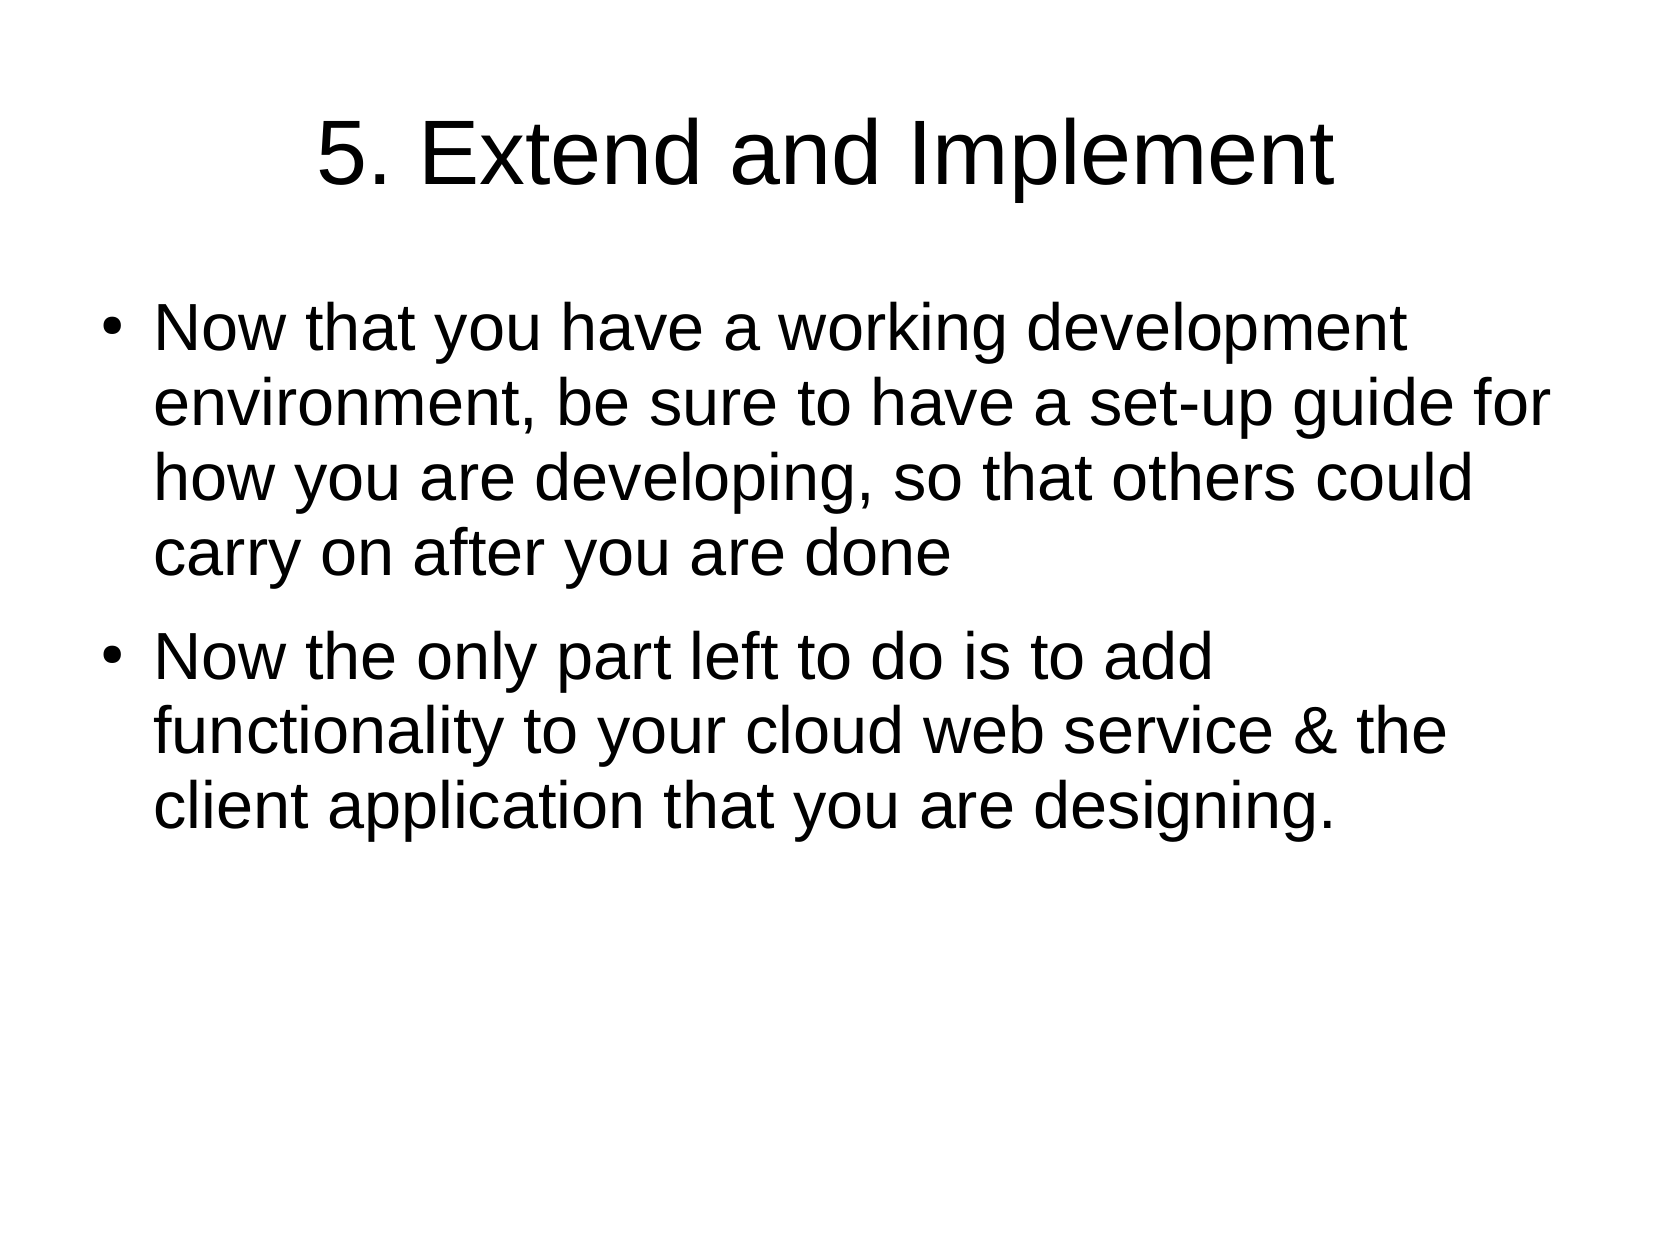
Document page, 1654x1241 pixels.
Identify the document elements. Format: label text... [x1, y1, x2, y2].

list Now that you have a working development environment, be sure to have a set-up guide for how you are developing, so that others could carry on after you are done Now the only part left to do is to add functionality to your cloud web service & the client application that you are designing. [82, 290, 1571, 1010]
title 5. Extend and Implement [82, 49, 1571, 257]
